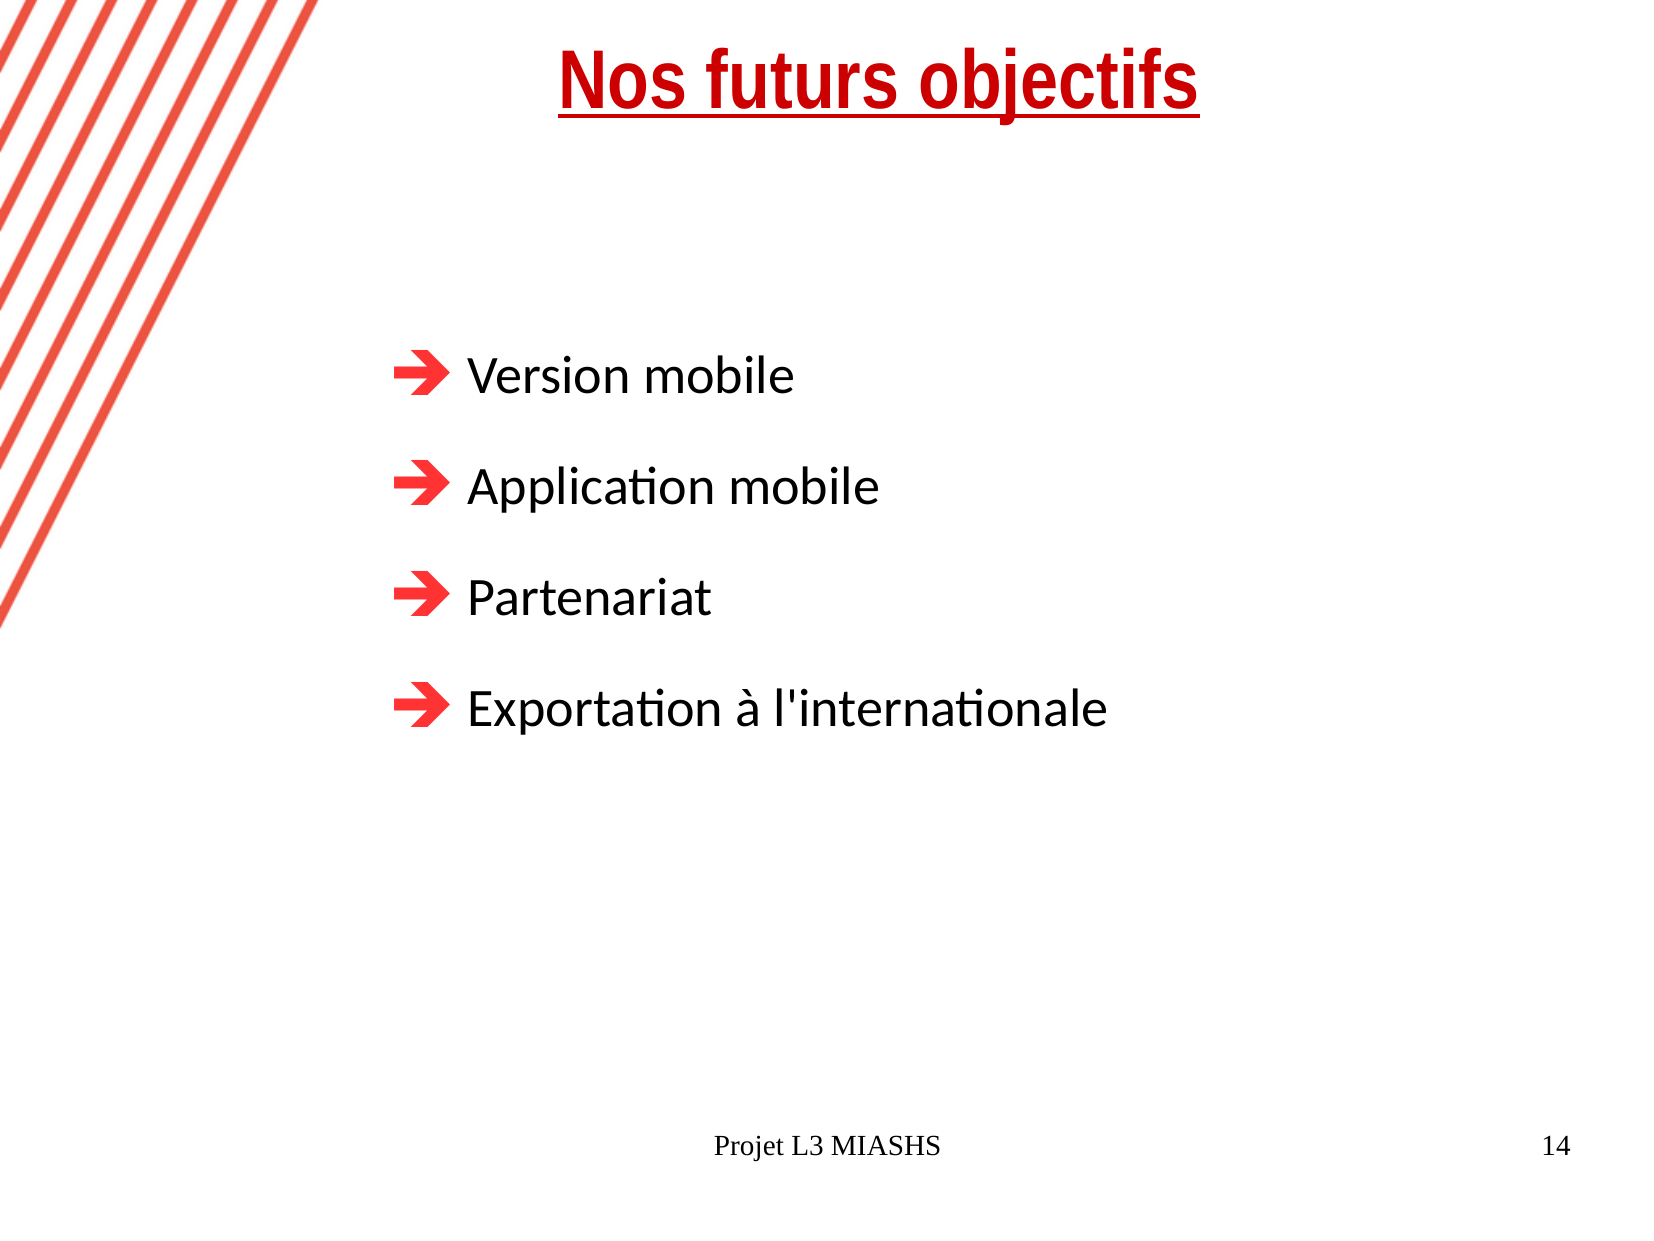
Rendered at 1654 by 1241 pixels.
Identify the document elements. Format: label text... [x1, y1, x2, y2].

text_box Version mobile Application mobile Partenariat Exportation à l'internationale [374, 345, 1438, 937]
picture [0, 0, 1654, 1241]
text_box Nos futurs objectifs [543, 23, 1276, 166]
